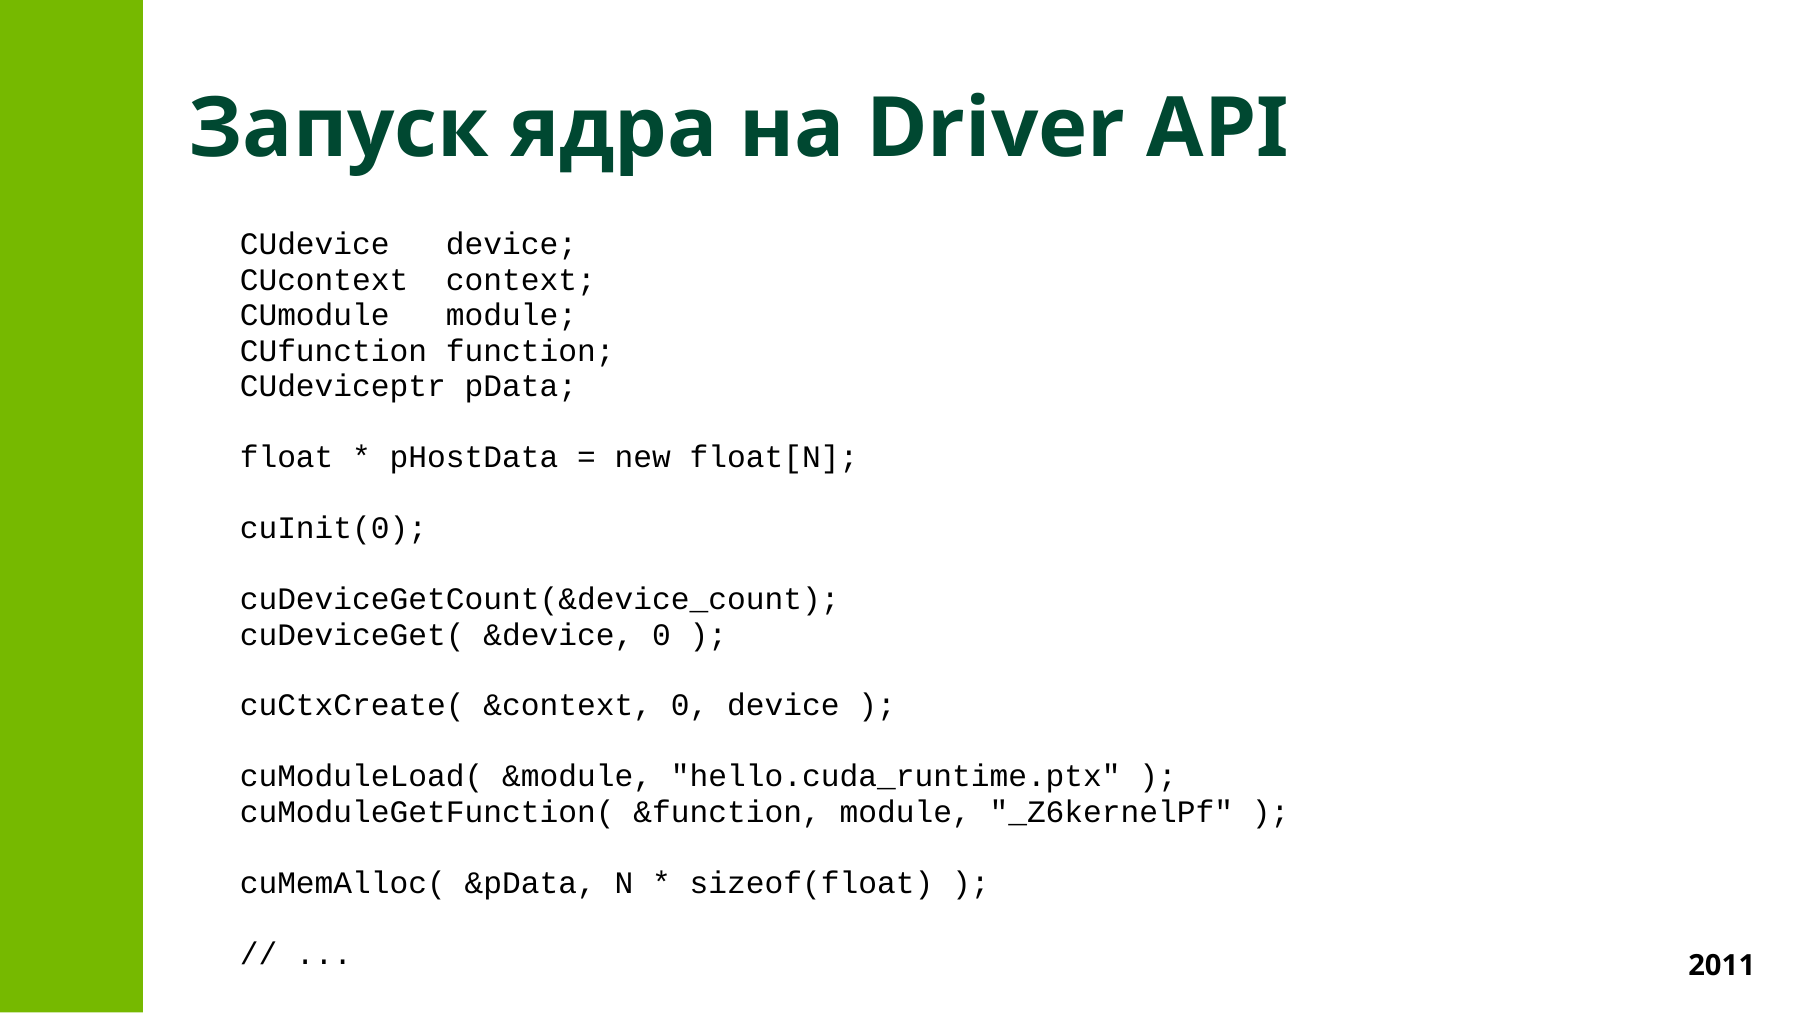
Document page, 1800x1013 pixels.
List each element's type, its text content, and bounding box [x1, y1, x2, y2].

text_box CUdevice device; CUcontext context; CUmodule module; CUfunction function; CUdeviceptr pData; float * pHostData = new float[N]; cuInit(0); cuDeviceGetCount(&device_count); cuDeviceGet( &device, 0 ); cuCtxCreate( &context, 0, device ); cuModuleLoad( &module, "hello.cuda_runtime.ptx" ); cuModuleGetFunction( &function, module, "_Z6kernelPf" ); cuMemAlloc( &pData, N * sizeof(float) ); // ... [225, 221, 1305, 982]
title Запуск ядра на Driver API [188, 40, 1733, 211]
